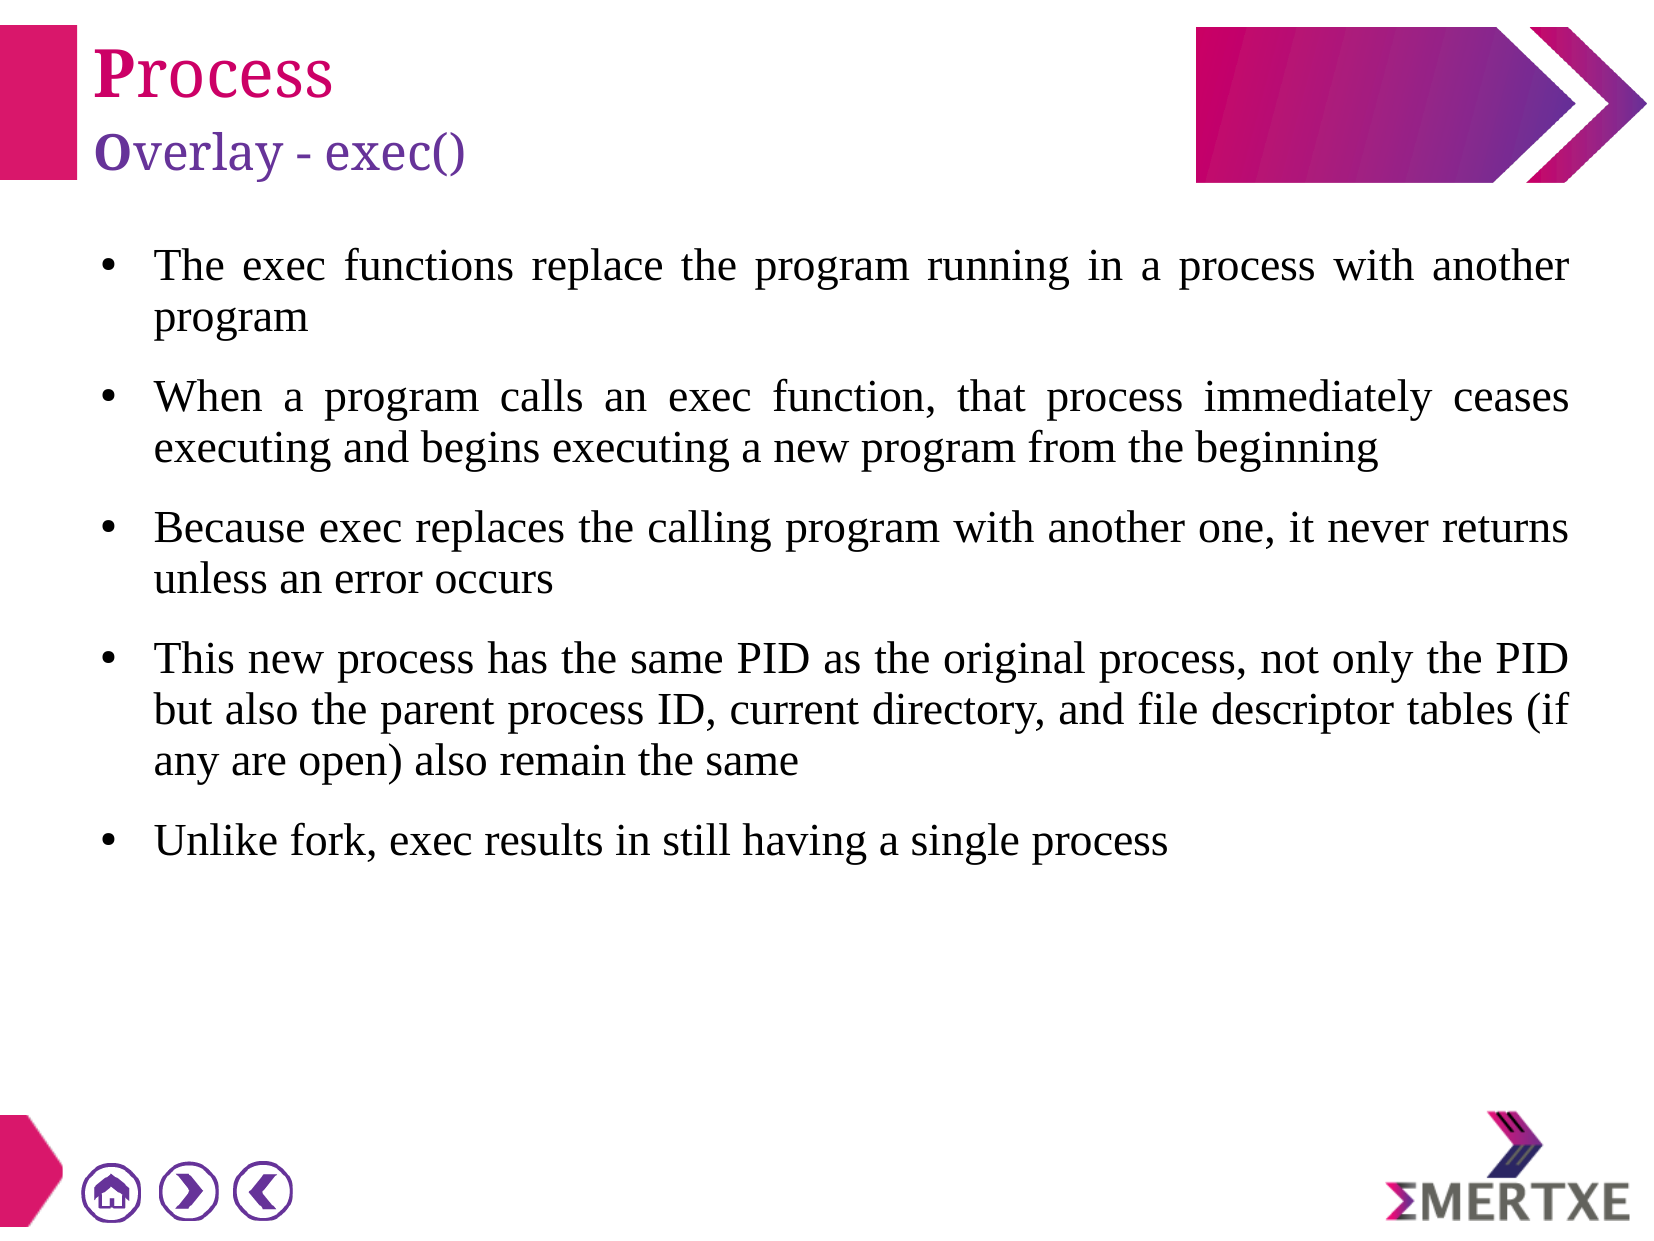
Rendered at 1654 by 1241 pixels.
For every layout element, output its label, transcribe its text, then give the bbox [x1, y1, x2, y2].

picture [233, 1161, 293, 1221]
picture [1571, 27, 1647, 183]
picture [159, 1161, 219, 1221]
list The exec functions replace the program running in a process with another program When a program calls an exec function, that process immediately ceases executing and begins executing a new program from the beginning Because exec replaces the calling program with another one, it never returns unless an error occurs This new process has the same PID as the original process, not only the PID but also the parent process ID, current directory, and file descriptor tables (if any are open) also remain the same Unlike fork, exec results in still having a single process [82, 240, 1571, 1081]
picture [1385, 1107, 1631, 1221]
picture [81, 1163, 141, 1223]
title Process Overlay - exec() [93, 2, 1571, 210]
